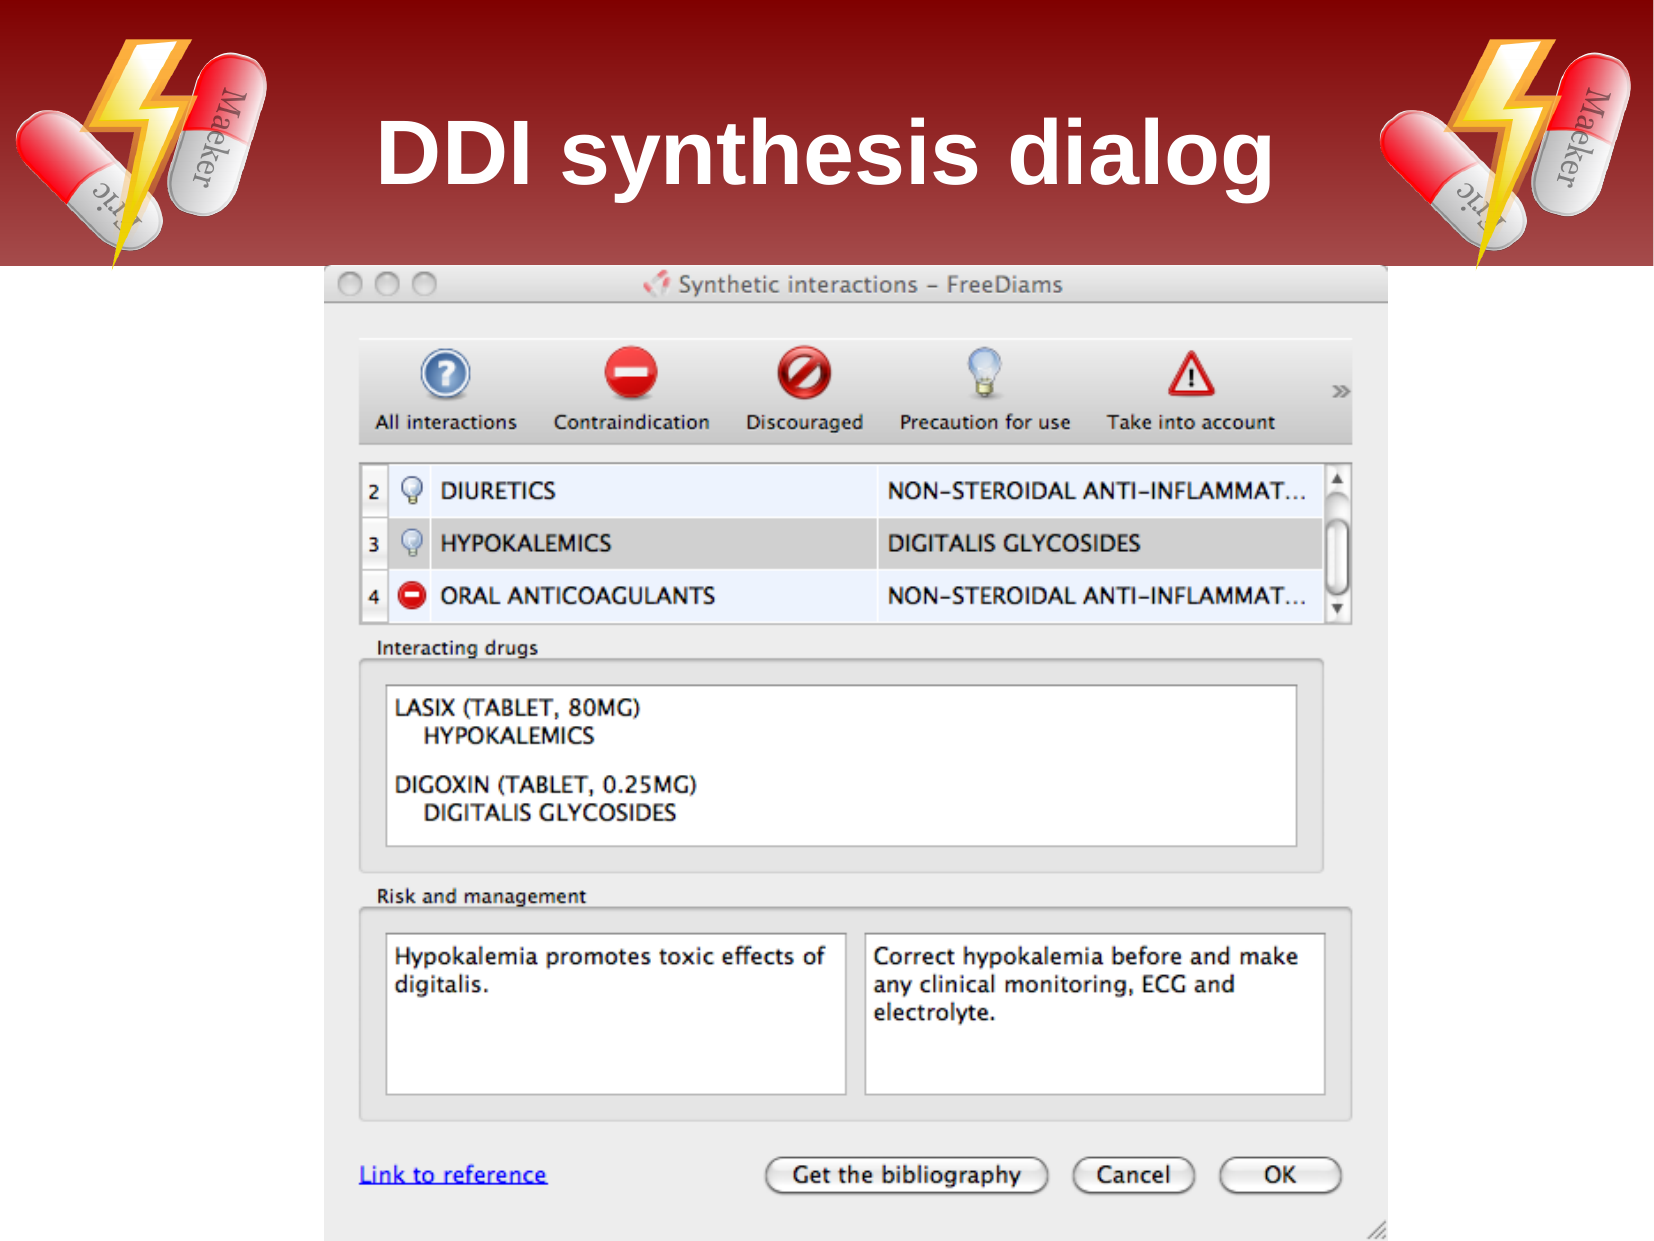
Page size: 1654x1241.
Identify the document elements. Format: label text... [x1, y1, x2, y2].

title DDI synthesis dialog [295, 49, 1359, 257]
picture [324, 29, 1635, 1241]
picture [0, 29, 271, 273]
